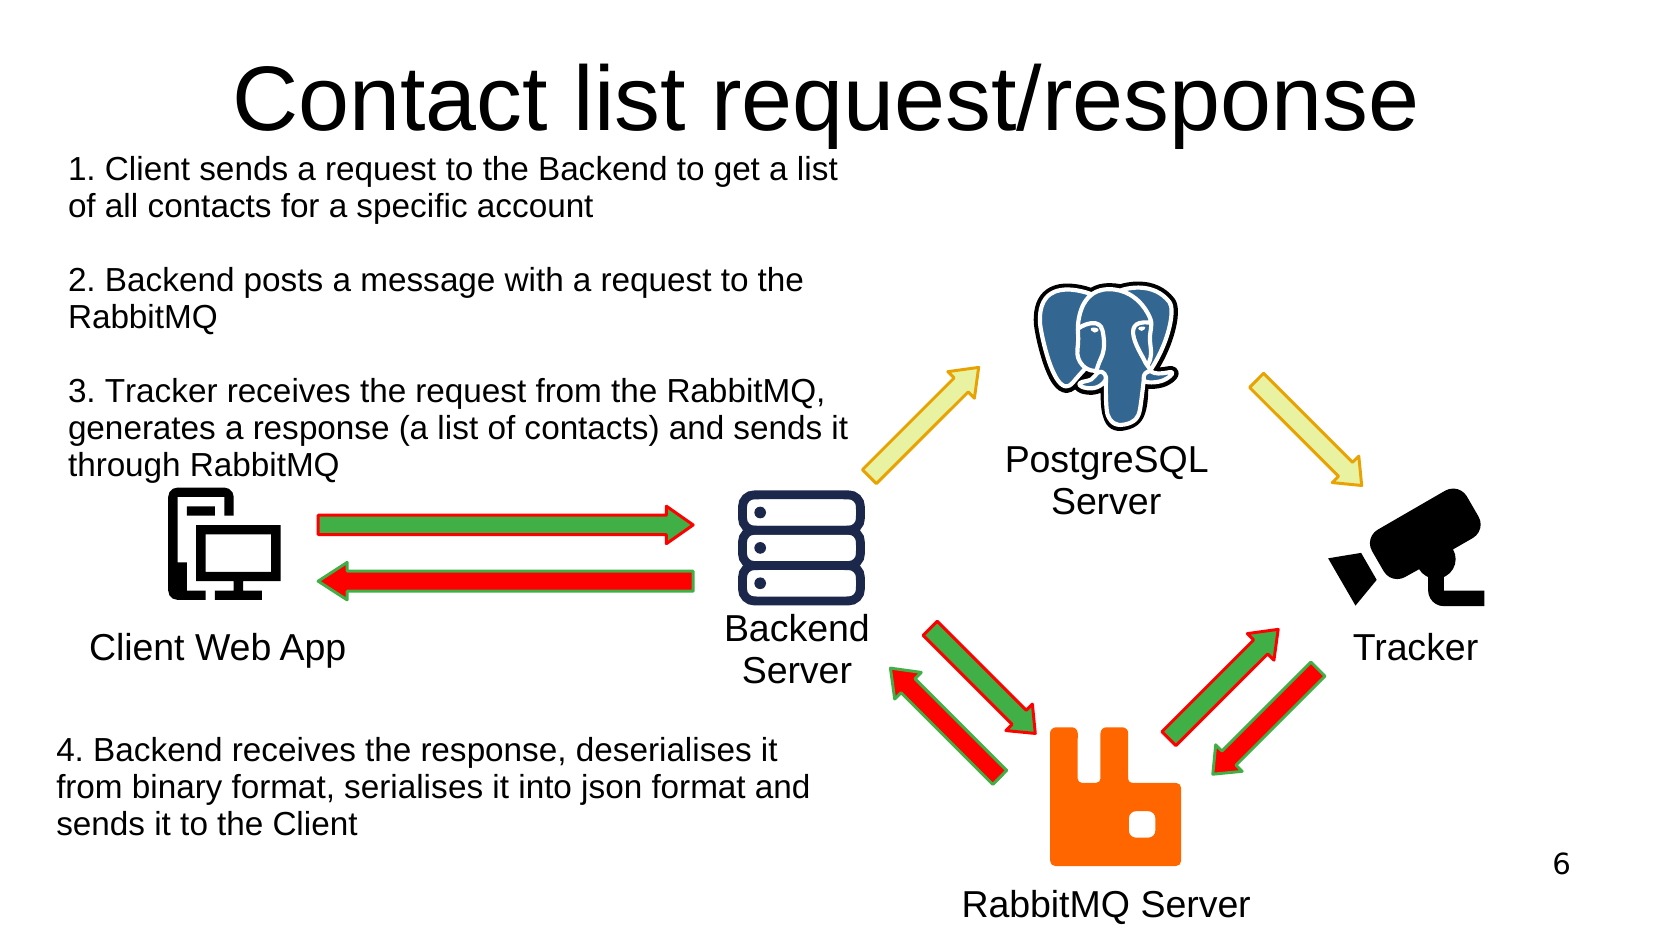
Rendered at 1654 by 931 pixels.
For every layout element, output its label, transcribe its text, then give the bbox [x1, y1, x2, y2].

text_box PostgreSQL Server [937, 431, 1276, 531]
text_box Tracker [1293, 618, 1538, 694]
text_box [318, 532, 684, 544]
picture [730, 477, 873, 600]
text_box [1212, 662, 1326, 775]
text_box Client Web App [74, 618, 375, 694]
text_box Backend Server [675, 600, 919, 699]
text_box [318, 562, 694, 600]
title Contact list request/response [228, 0, 1425, 202]
text_box [923, 621, 1036, 734]
picture [149, 532, 300, 618]
text_box 1. Client sends a request to the Backend to get a list of all contacts for a specific account 2. Backend posts a message with a request to the RabbitMQ 3. Tracker receives the request from the RabbitMQ, generates a response (a list of contacts) and sends it through RabbitMQ [68, 150, 864, 532]
text_box RabbitMQ Server [937, 876, 1276, 931]
text_box [1249, 373, 1362, 486]
text_box 4. Backend receives the response, deserialises it from binary format, serialises it into json format and sends it to the Client [56, 731, 852, 931]
picture [1031, 281, 1182, 431]
picture [1050, 727, 1182, 867]
text_box [890, 668, 1007, 785]
picture [1312, 449, 1501, 638]
text_box [864, 367, 979, 484]
text_box [1161, 629, 1279, 746]
